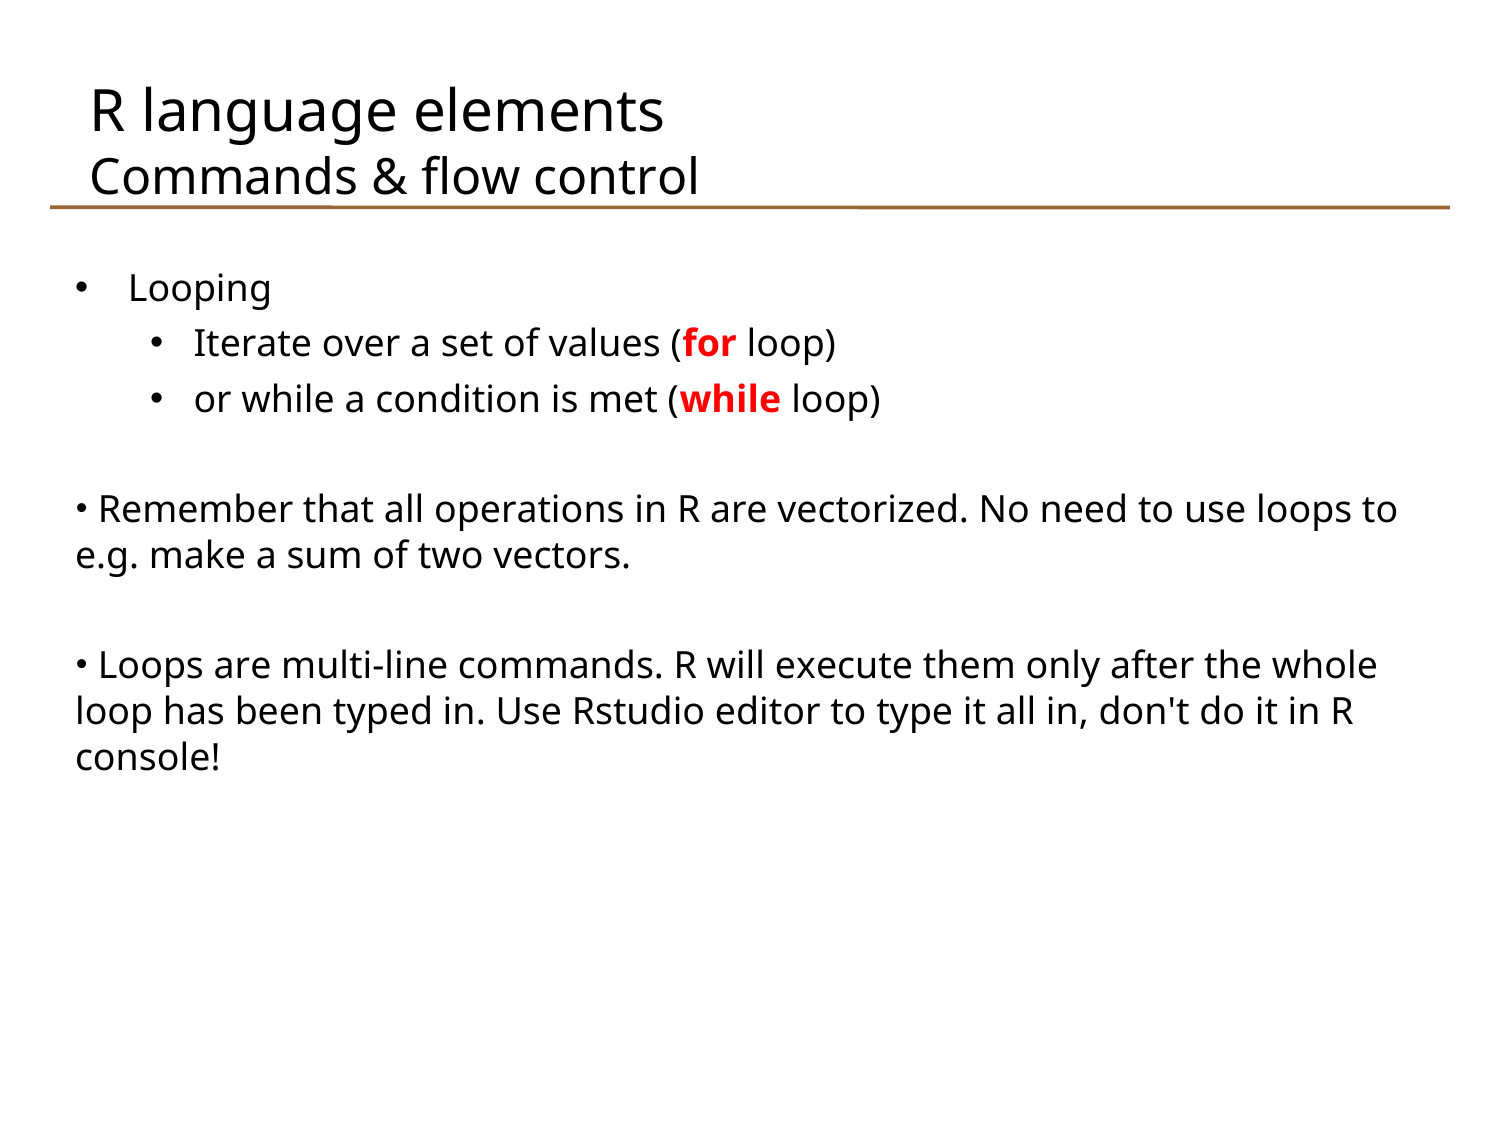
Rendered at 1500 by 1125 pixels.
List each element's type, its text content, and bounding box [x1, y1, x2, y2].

text_box R language elements Commands & flow control [75, 44, 1425, 233]
text_box Looping Iterate over a set of values (for loop) or while a condition is met (while loop) Remember that all operations in R are vectorized. No need to use loops to e.g. make a sum of two vectors. Loops are multi-line commands. R will execute them only after the whole loop has been typed in. Use Rstudio editor to type it all in, don't do it in R console! [75, 263, 1425, 1006]
